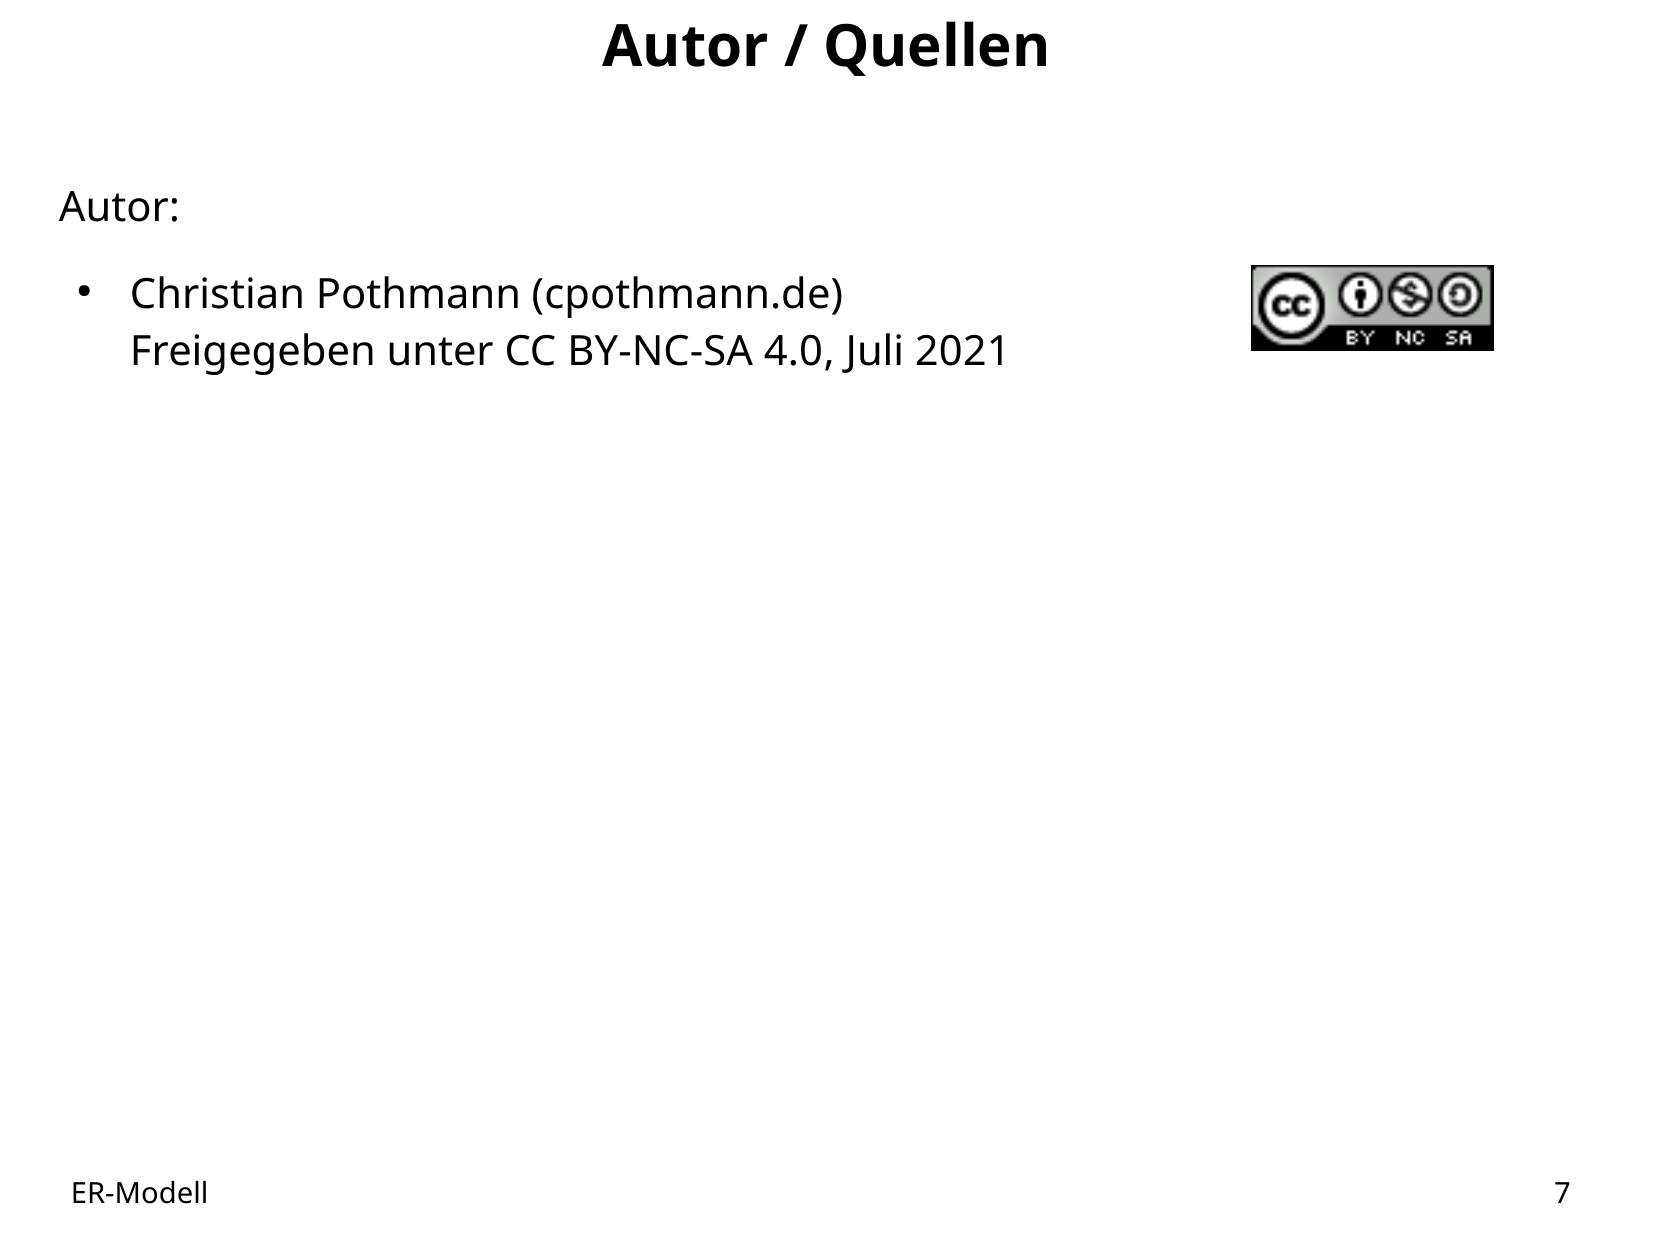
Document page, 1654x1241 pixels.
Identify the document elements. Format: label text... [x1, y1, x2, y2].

list Autor: Christian Pothmann (cpothmann.de) Freigegeben unter CC BY-NC-SA 4.0, Juli 2021 [59, 177, 1583, 1146]
picture [1251, 265, 1494, 351]
title Autor / Quellen [0, 5, 1654, 83]
